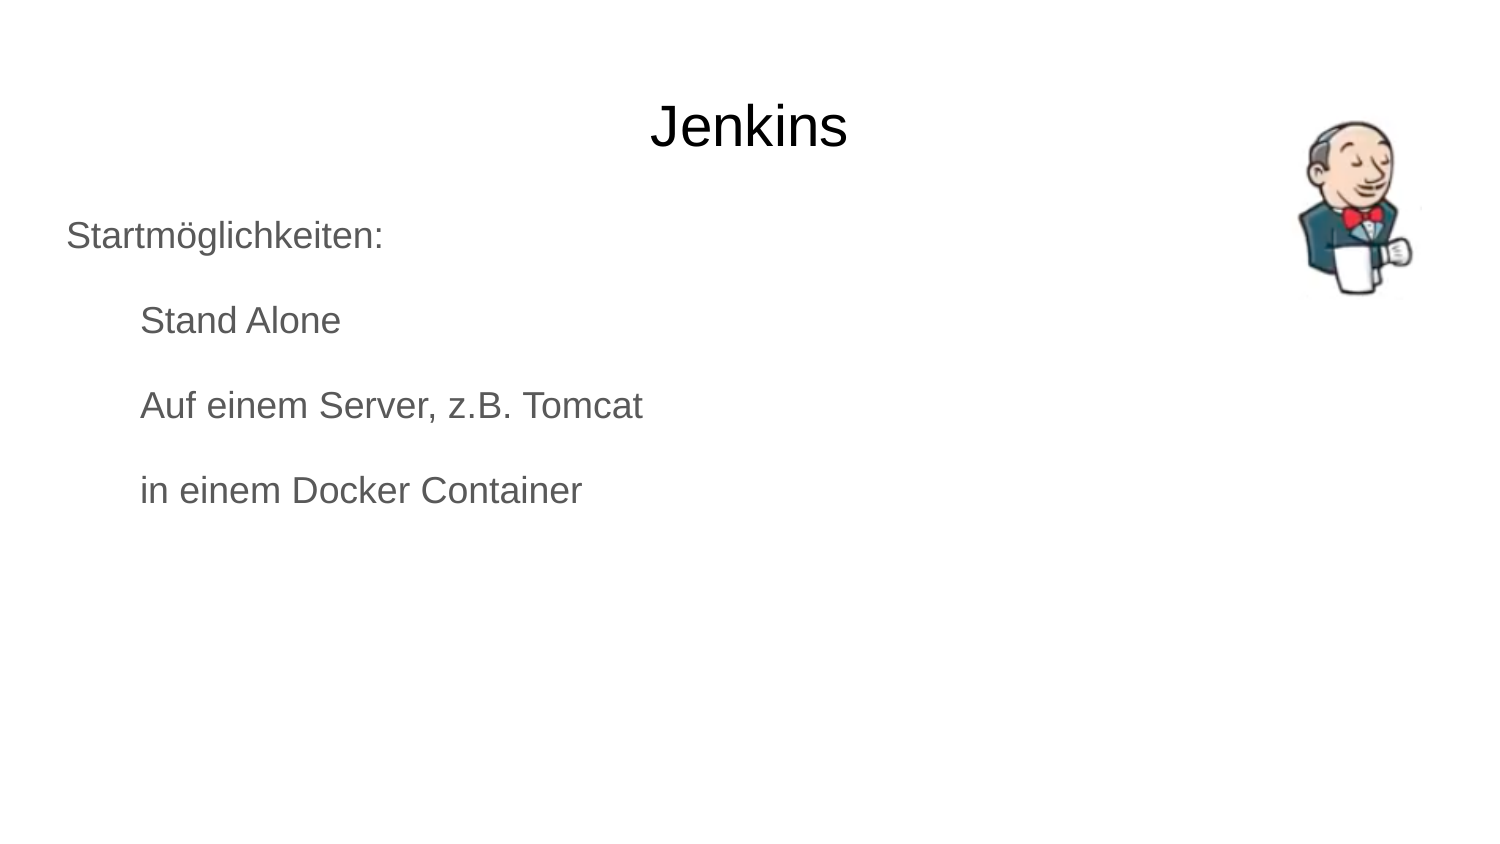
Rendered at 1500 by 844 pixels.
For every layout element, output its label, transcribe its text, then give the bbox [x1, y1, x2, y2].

picture [1288, 108, 1422, 300]
list Startmöglichkeiten: Stand Alone Auf einem Server, z.B. Tomcat in einem Docker Container [51, 189, 1449, 750]
title Jenkins [51, 72, 1449, 167]
